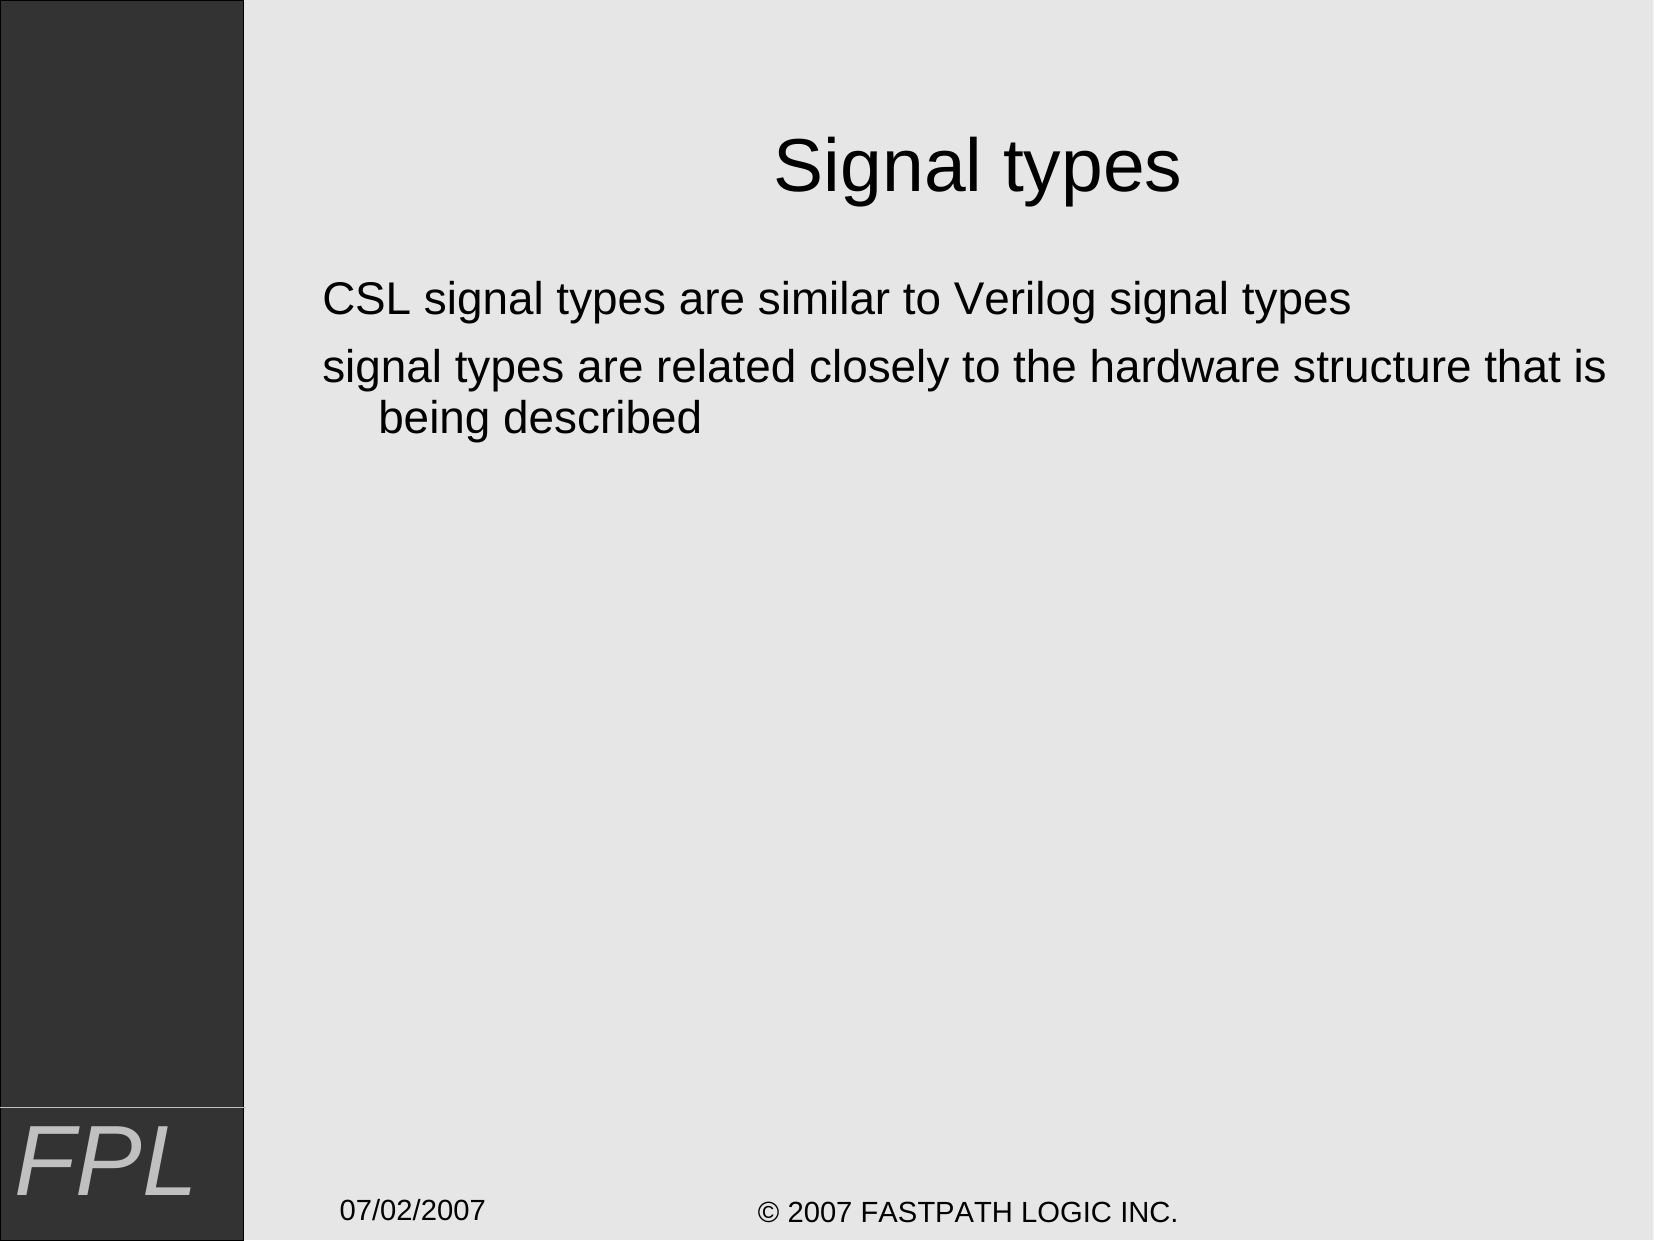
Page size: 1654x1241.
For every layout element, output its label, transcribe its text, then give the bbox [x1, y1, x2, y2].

list CSL signal types are similar to Verilog signal types signal types are related closely to the hardware structure that is being described [322, 272, 1635, 1179]
title Signal types [427, 57, 1530, 272]
